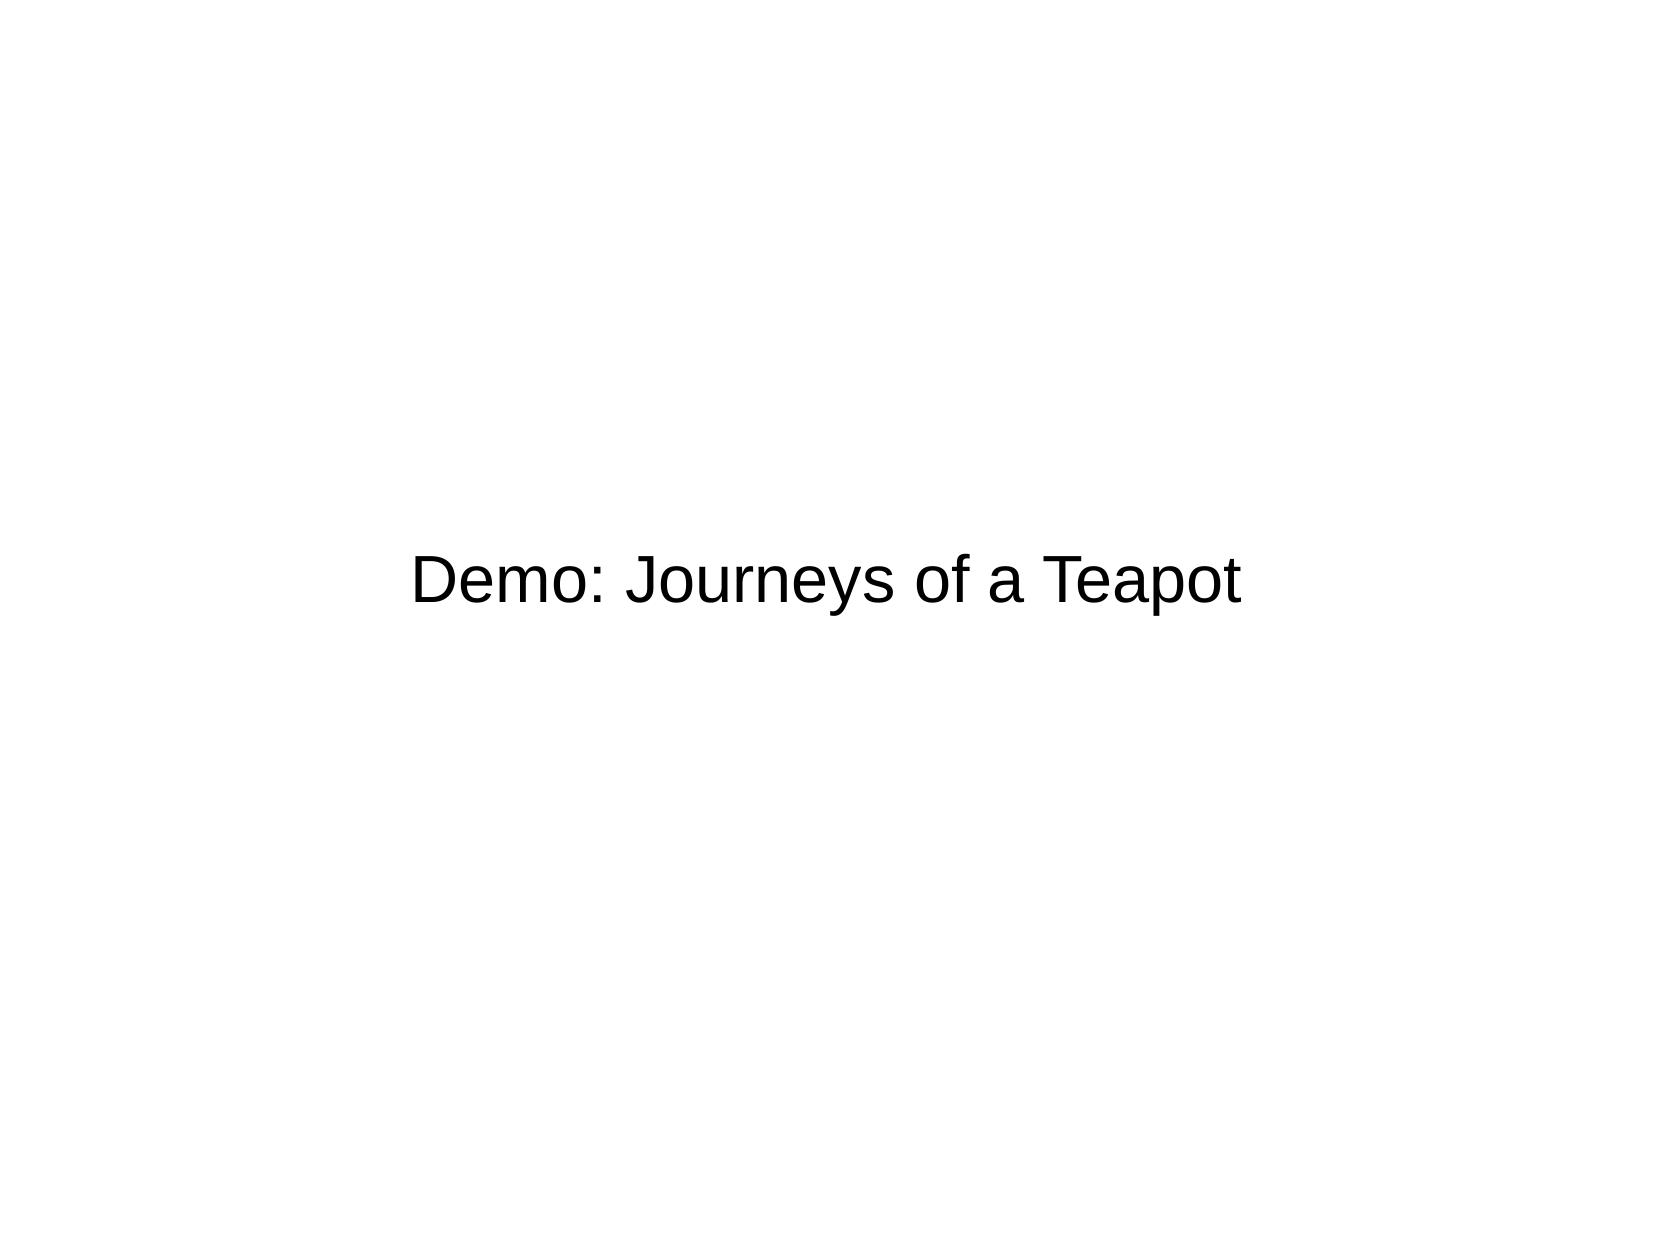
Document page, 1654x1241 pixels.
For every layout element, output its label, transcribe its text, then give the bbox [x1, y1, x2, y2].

subtitle Demo: Journeys of a Teapot [82, 49, 1571, 1109]
